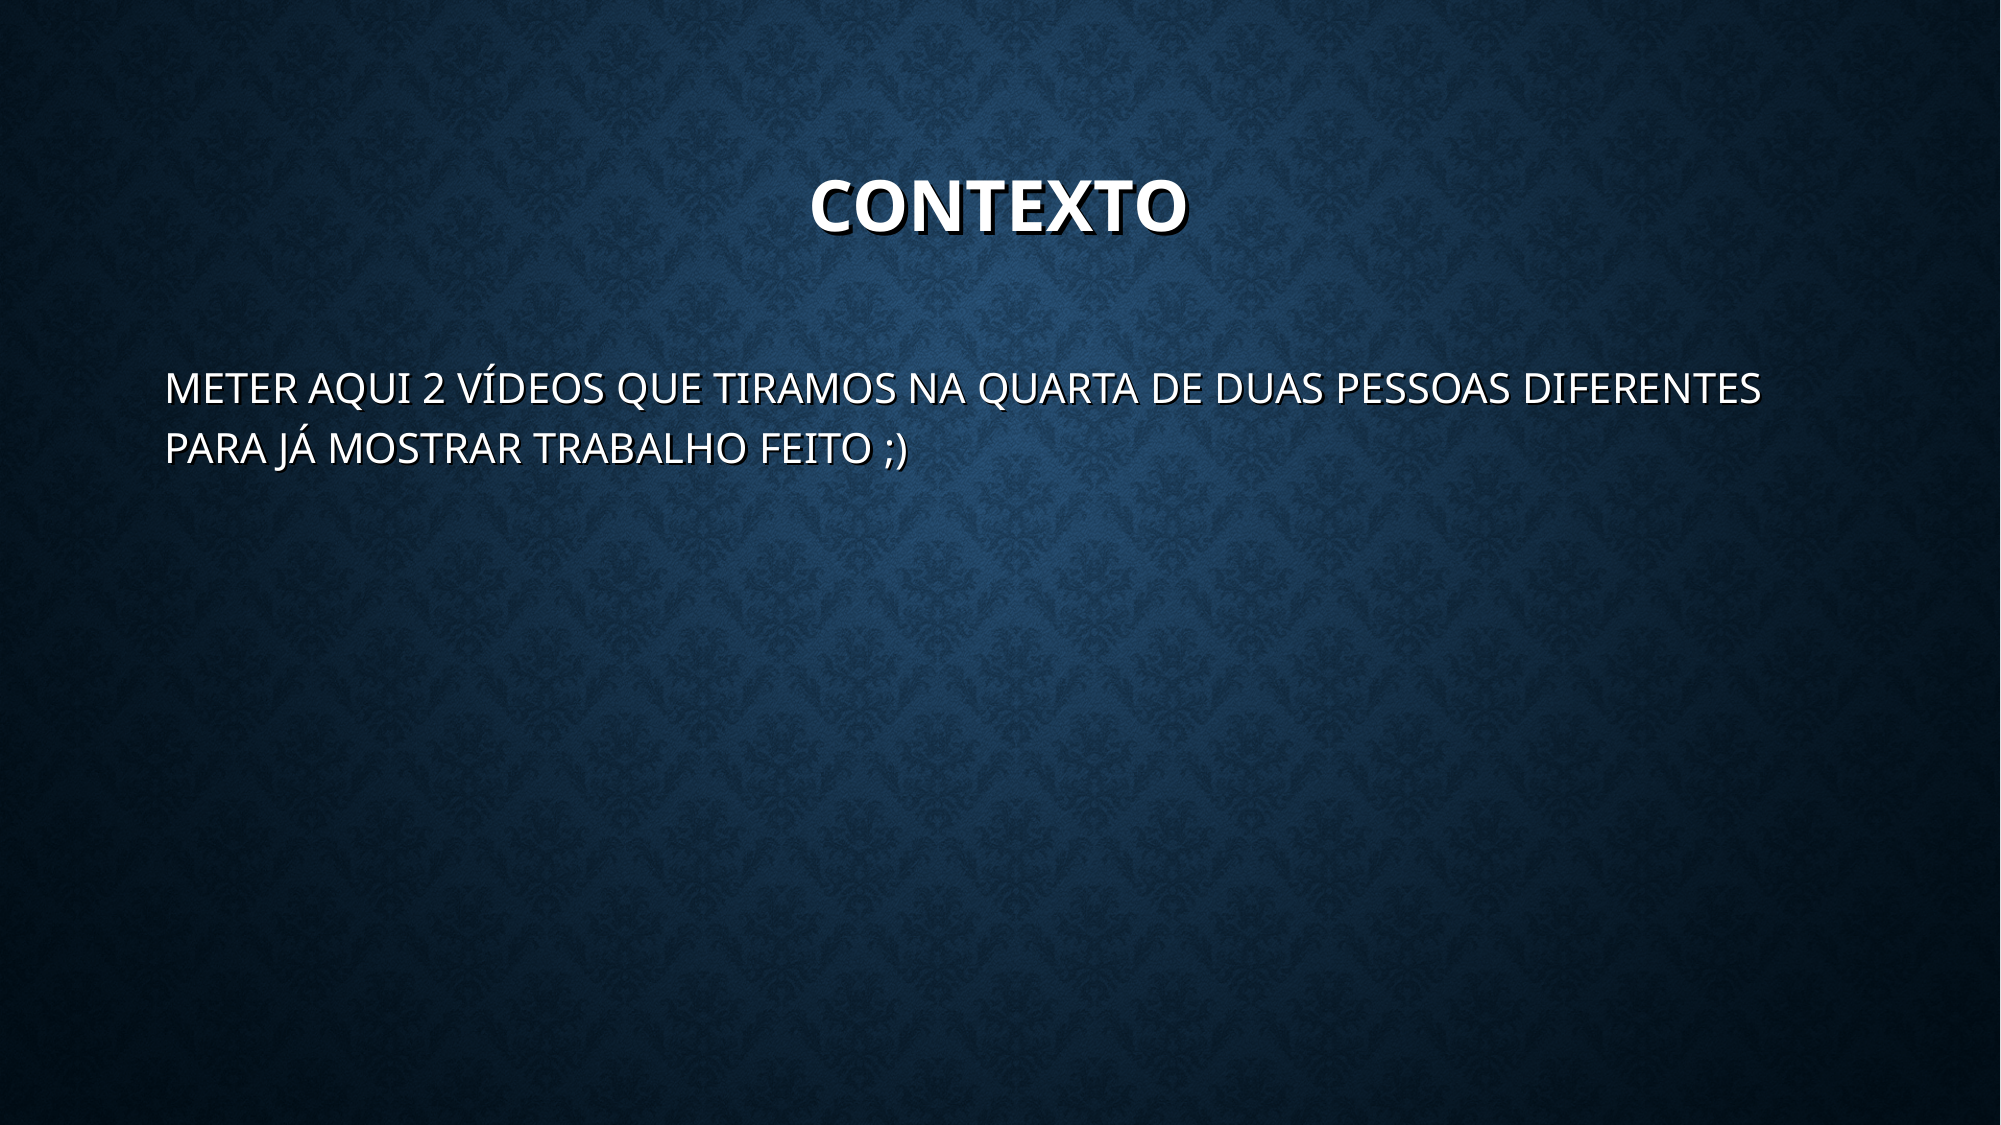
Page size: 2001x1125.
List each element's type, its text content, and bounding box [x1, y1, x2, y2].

title Contexto [149, 99, 1849, 318]
list METER AQUI 2 VÍDEOS QUE TIRAMOS NA QUARTA DE DUAS PESSOAS DIFERENTES PARA JÁ MOSTRAR TRABALHO FEITO ;) [149, 343, 1849, 950]
